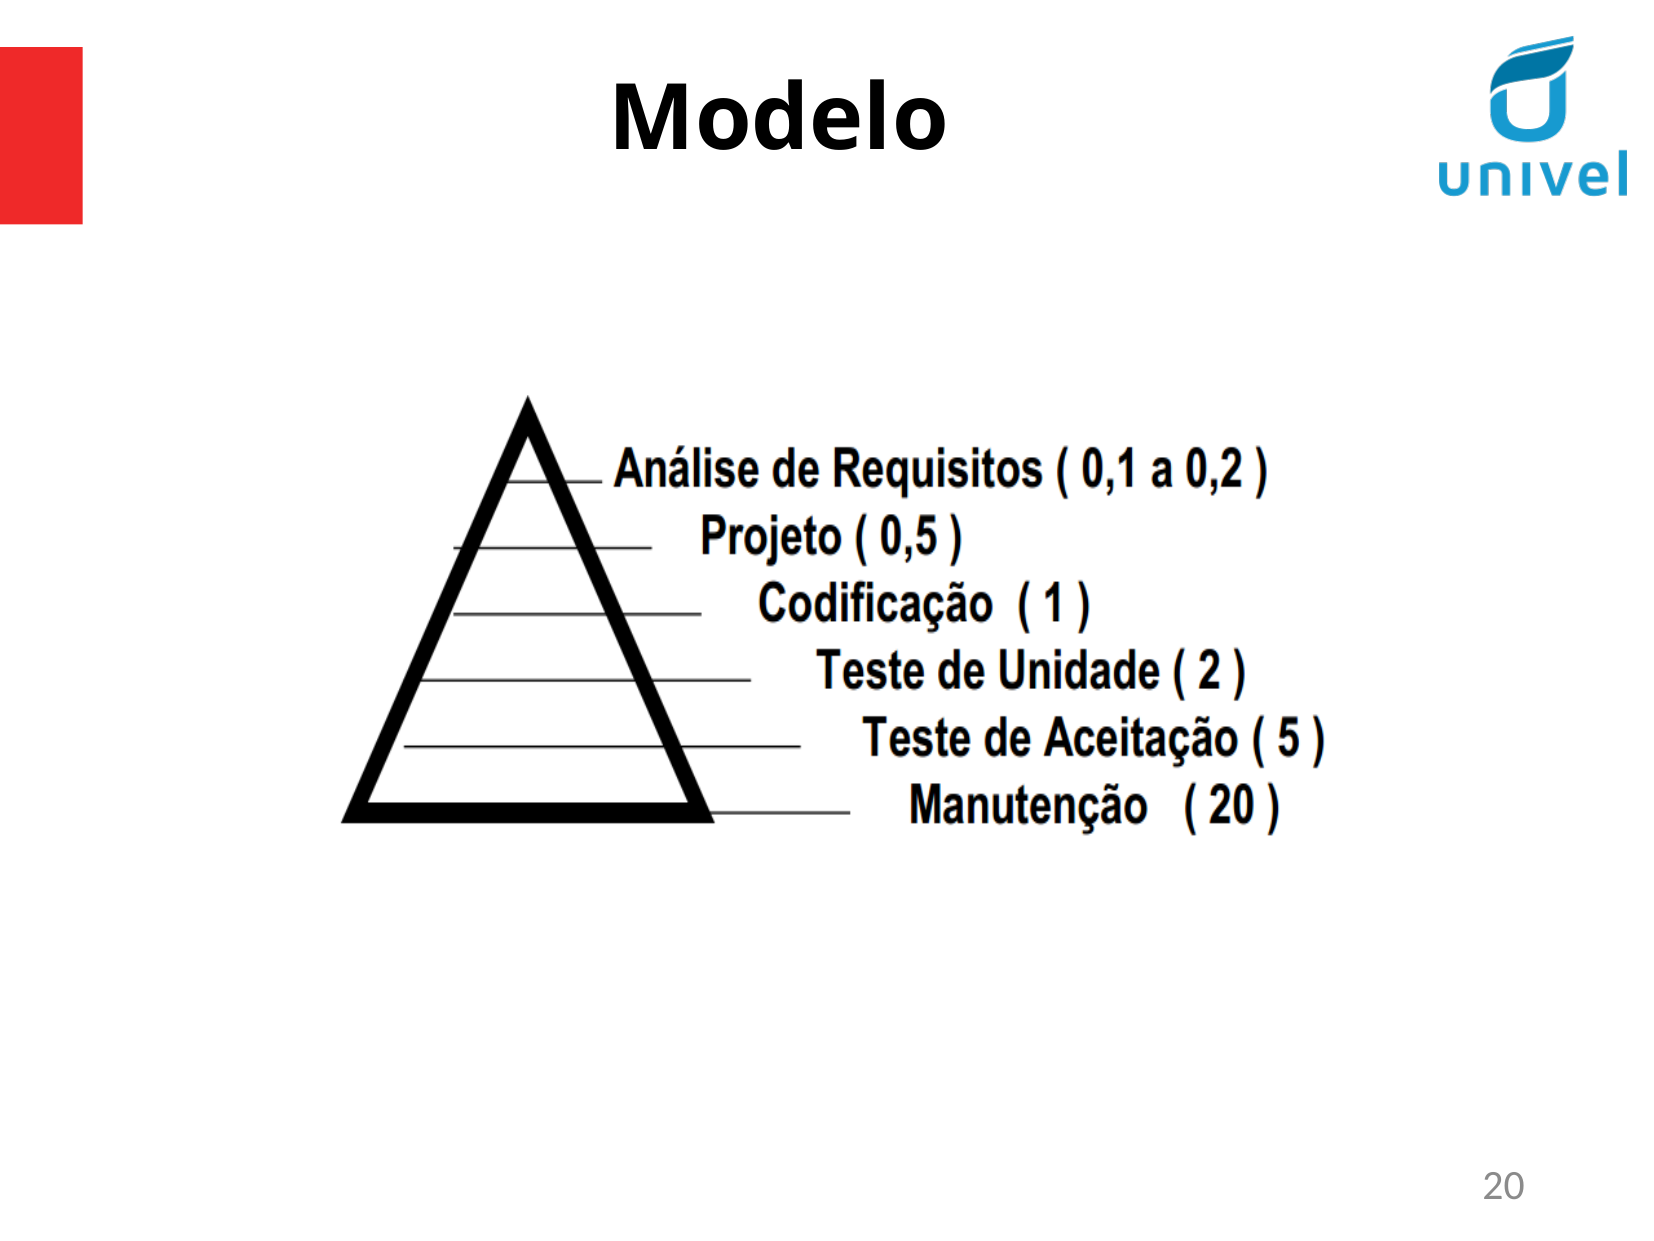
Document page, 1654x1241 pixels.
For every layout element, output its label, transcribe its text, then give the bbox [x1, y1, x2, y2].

slide_number <número> [1167, 1149, 1540, 1216]
title Modelo [65, 0, 1492, 240]
picture [1492, 15, 1634, 217]
picture [301, 344, 1352, 896]
